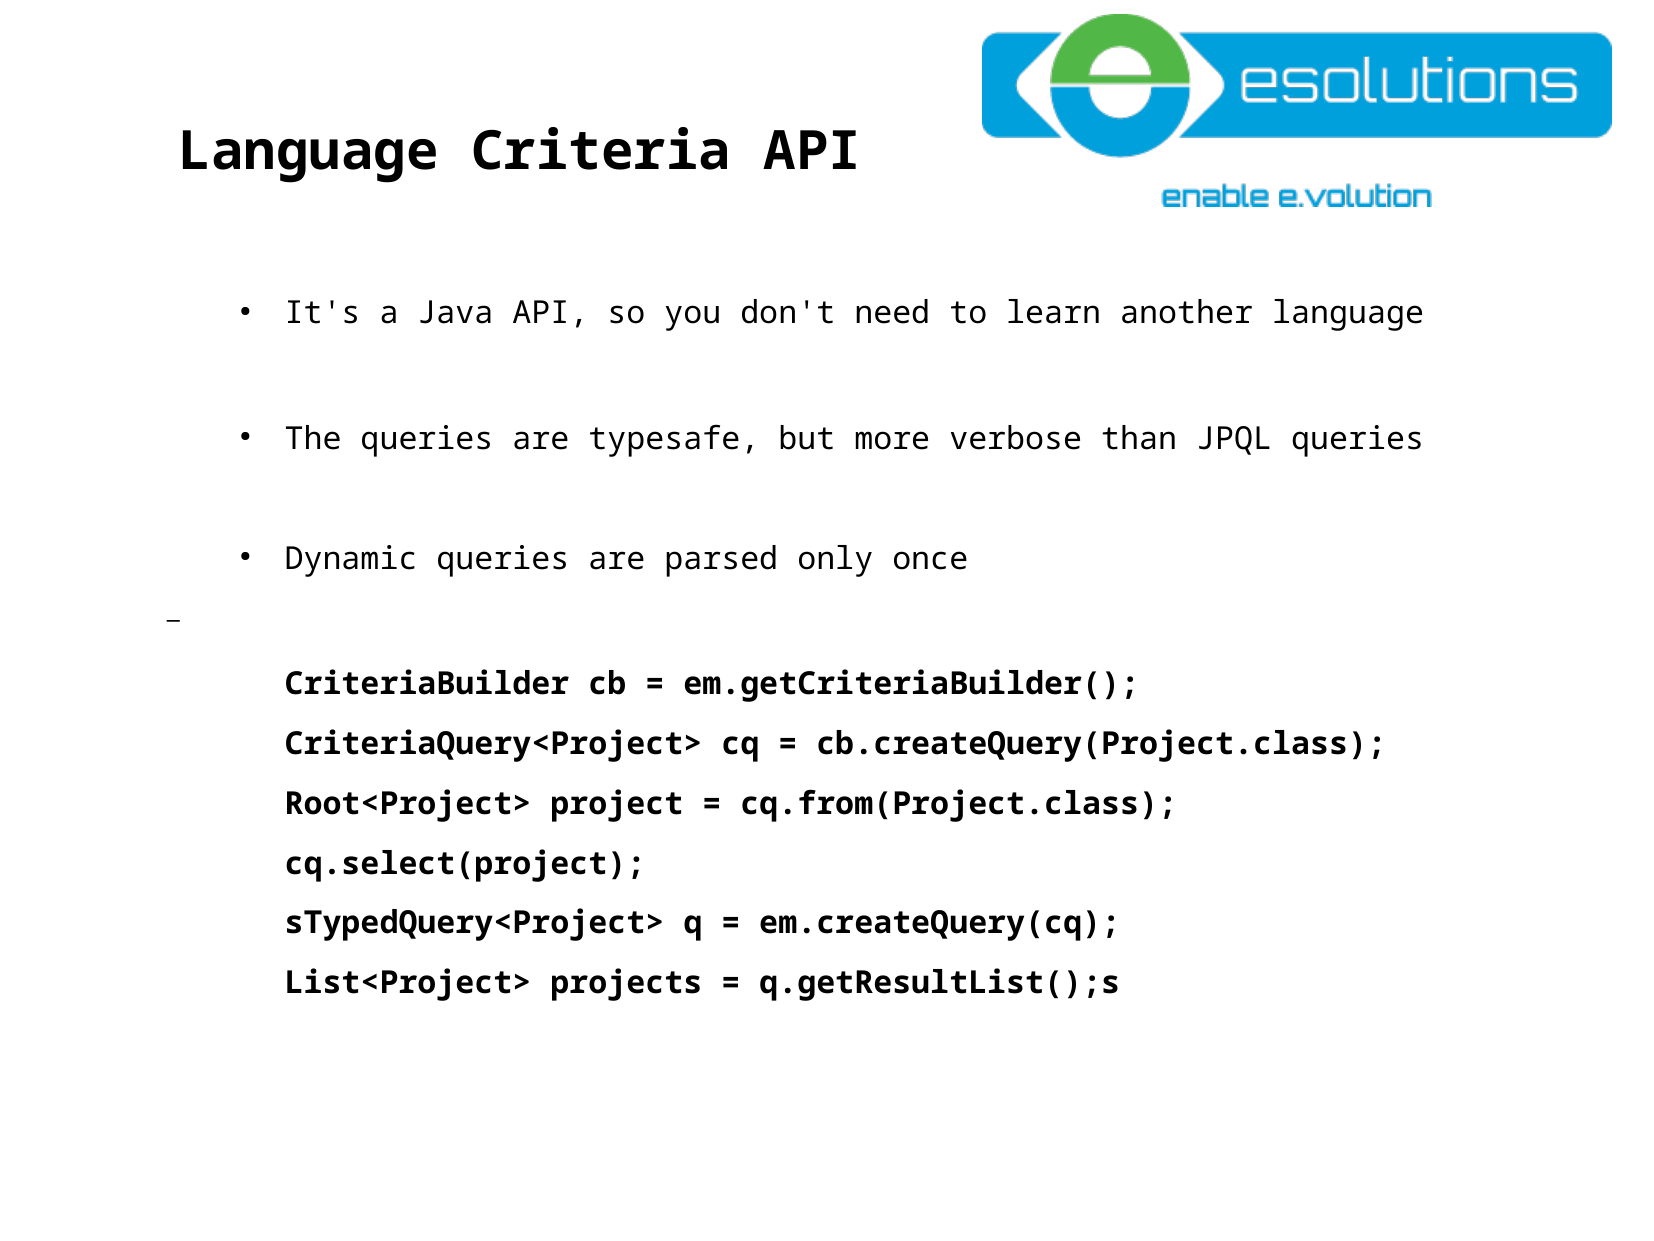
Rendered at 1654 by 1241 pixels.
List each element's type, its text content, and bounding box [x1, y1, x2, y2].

picture [1187, 193, 1196, 207]
list It's a Java API, so you don't need to learn another language The queries are typesafe, but more verbose than JPQL queries Dynamic queries are parsed only once CriteriaBuilder cb = em.getCriteriaBuilder(); CriteriaQuery<Project> cq = cb.createQuery(Project.class); Root<Project> project = cq.from(Project.class); cq.select(project); sTypedQuery<Project> q = em.createQuery(cq); List<Project> projects = q.getResultList();s [82, 290, 1571, 1010]
picture [1226, 193, 1236, 203]
picture [1382, 68, 1418, 102]
picture [1364, 57, 1376, 102]
picture [1283, 68, 1318, 102]
picture [1242, 68, 1277, 102]
picture [1324, 68, 1359, 102]
picture [1423, 57, 1442, 102]
title [82, 49, 1571, 257]
picture [1447, 68, 1453, 102]
picture [1501, 68, 1536, 102]
picture [1460, 68, 1495, 102]
picture [1397, 193, 1408, 203]
picture [1542, 68, 1578, 102]
picture [1283, 193, 1293, 197]
picture [982, 14, 1612, 207]
title Language Criteria API [90, 56, 915, 240]
picture [1167, 193, 1177, 197]
picture [1254, 193, 1265, 197]
picture [1417, 193, 1427, 207]
